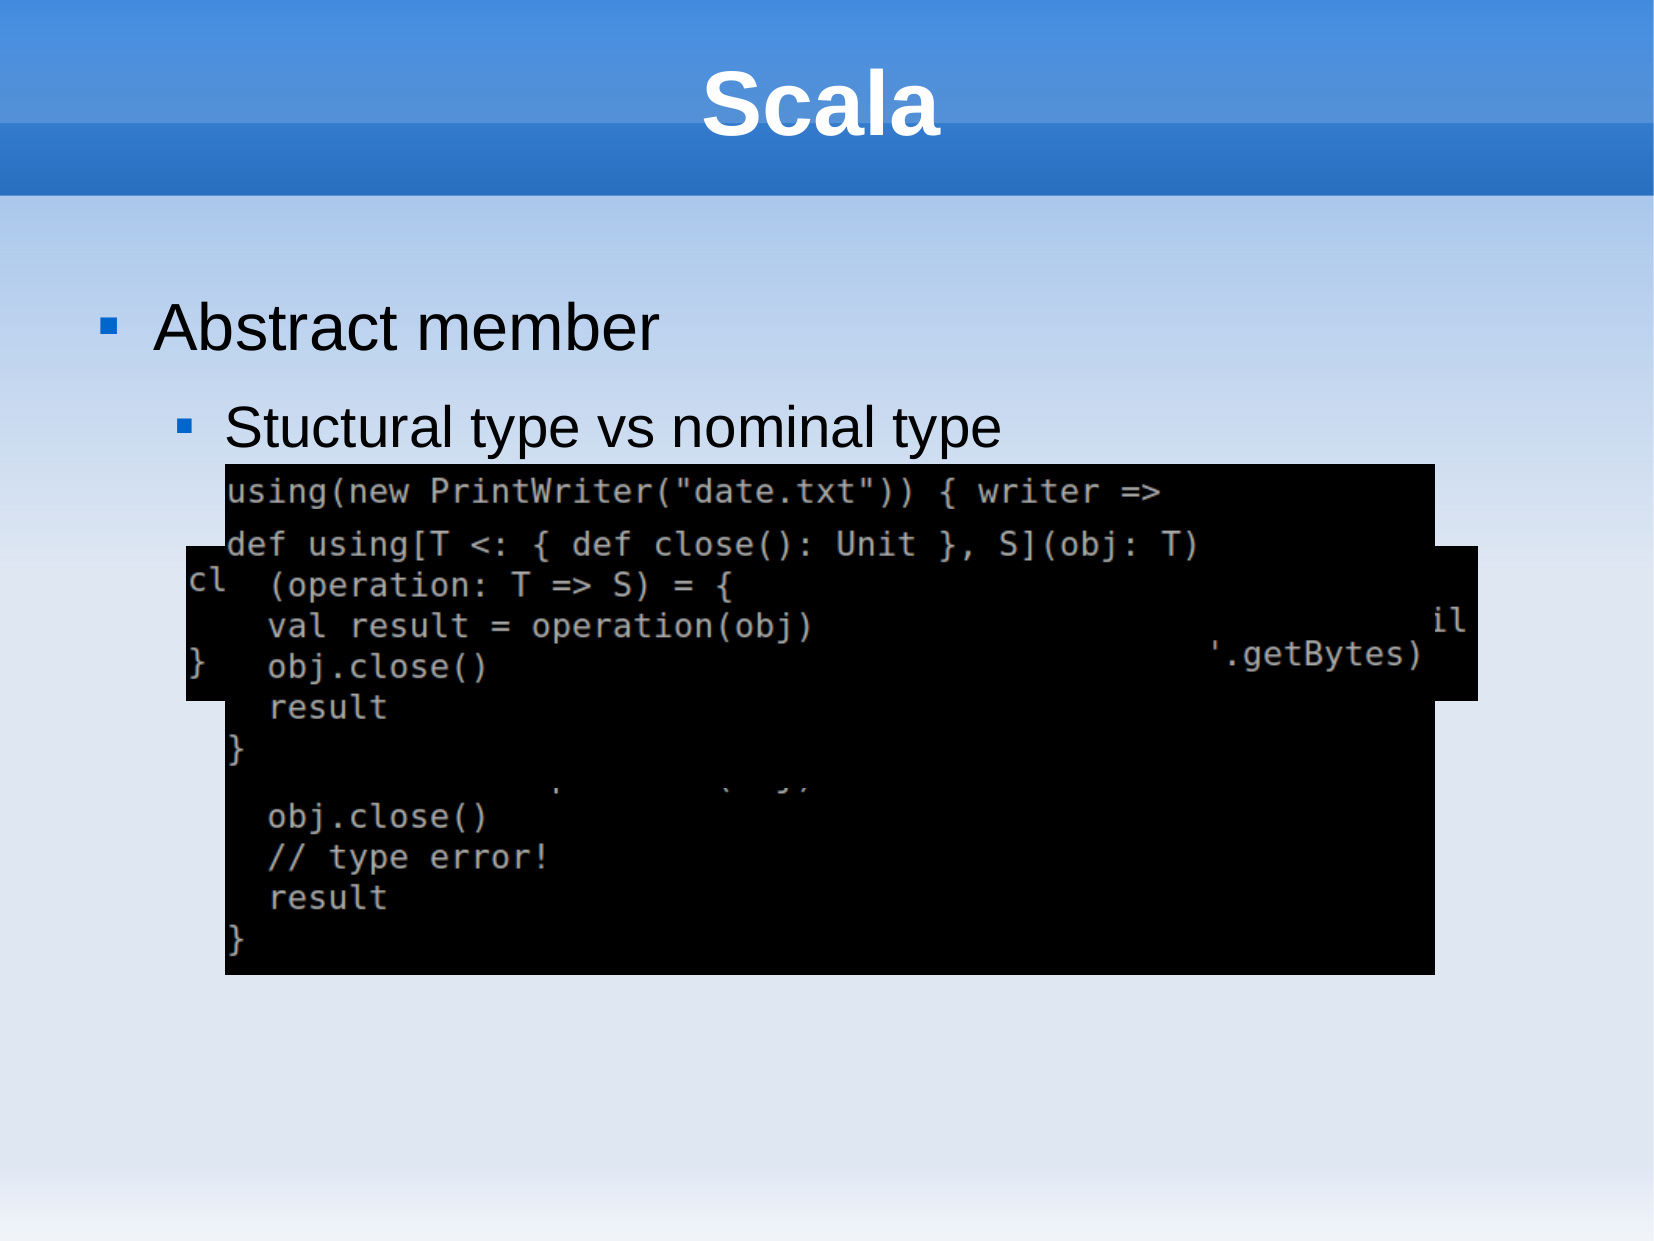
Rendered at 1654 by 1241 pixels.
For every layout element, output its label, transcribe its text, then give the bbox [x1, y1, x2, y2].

list Abstract member Stuctural type vs nominal type [82, 290, 1571, 1109]
picture [0, 0, 1654, 1241]
title Scala [76, 0, 1565, 208]
